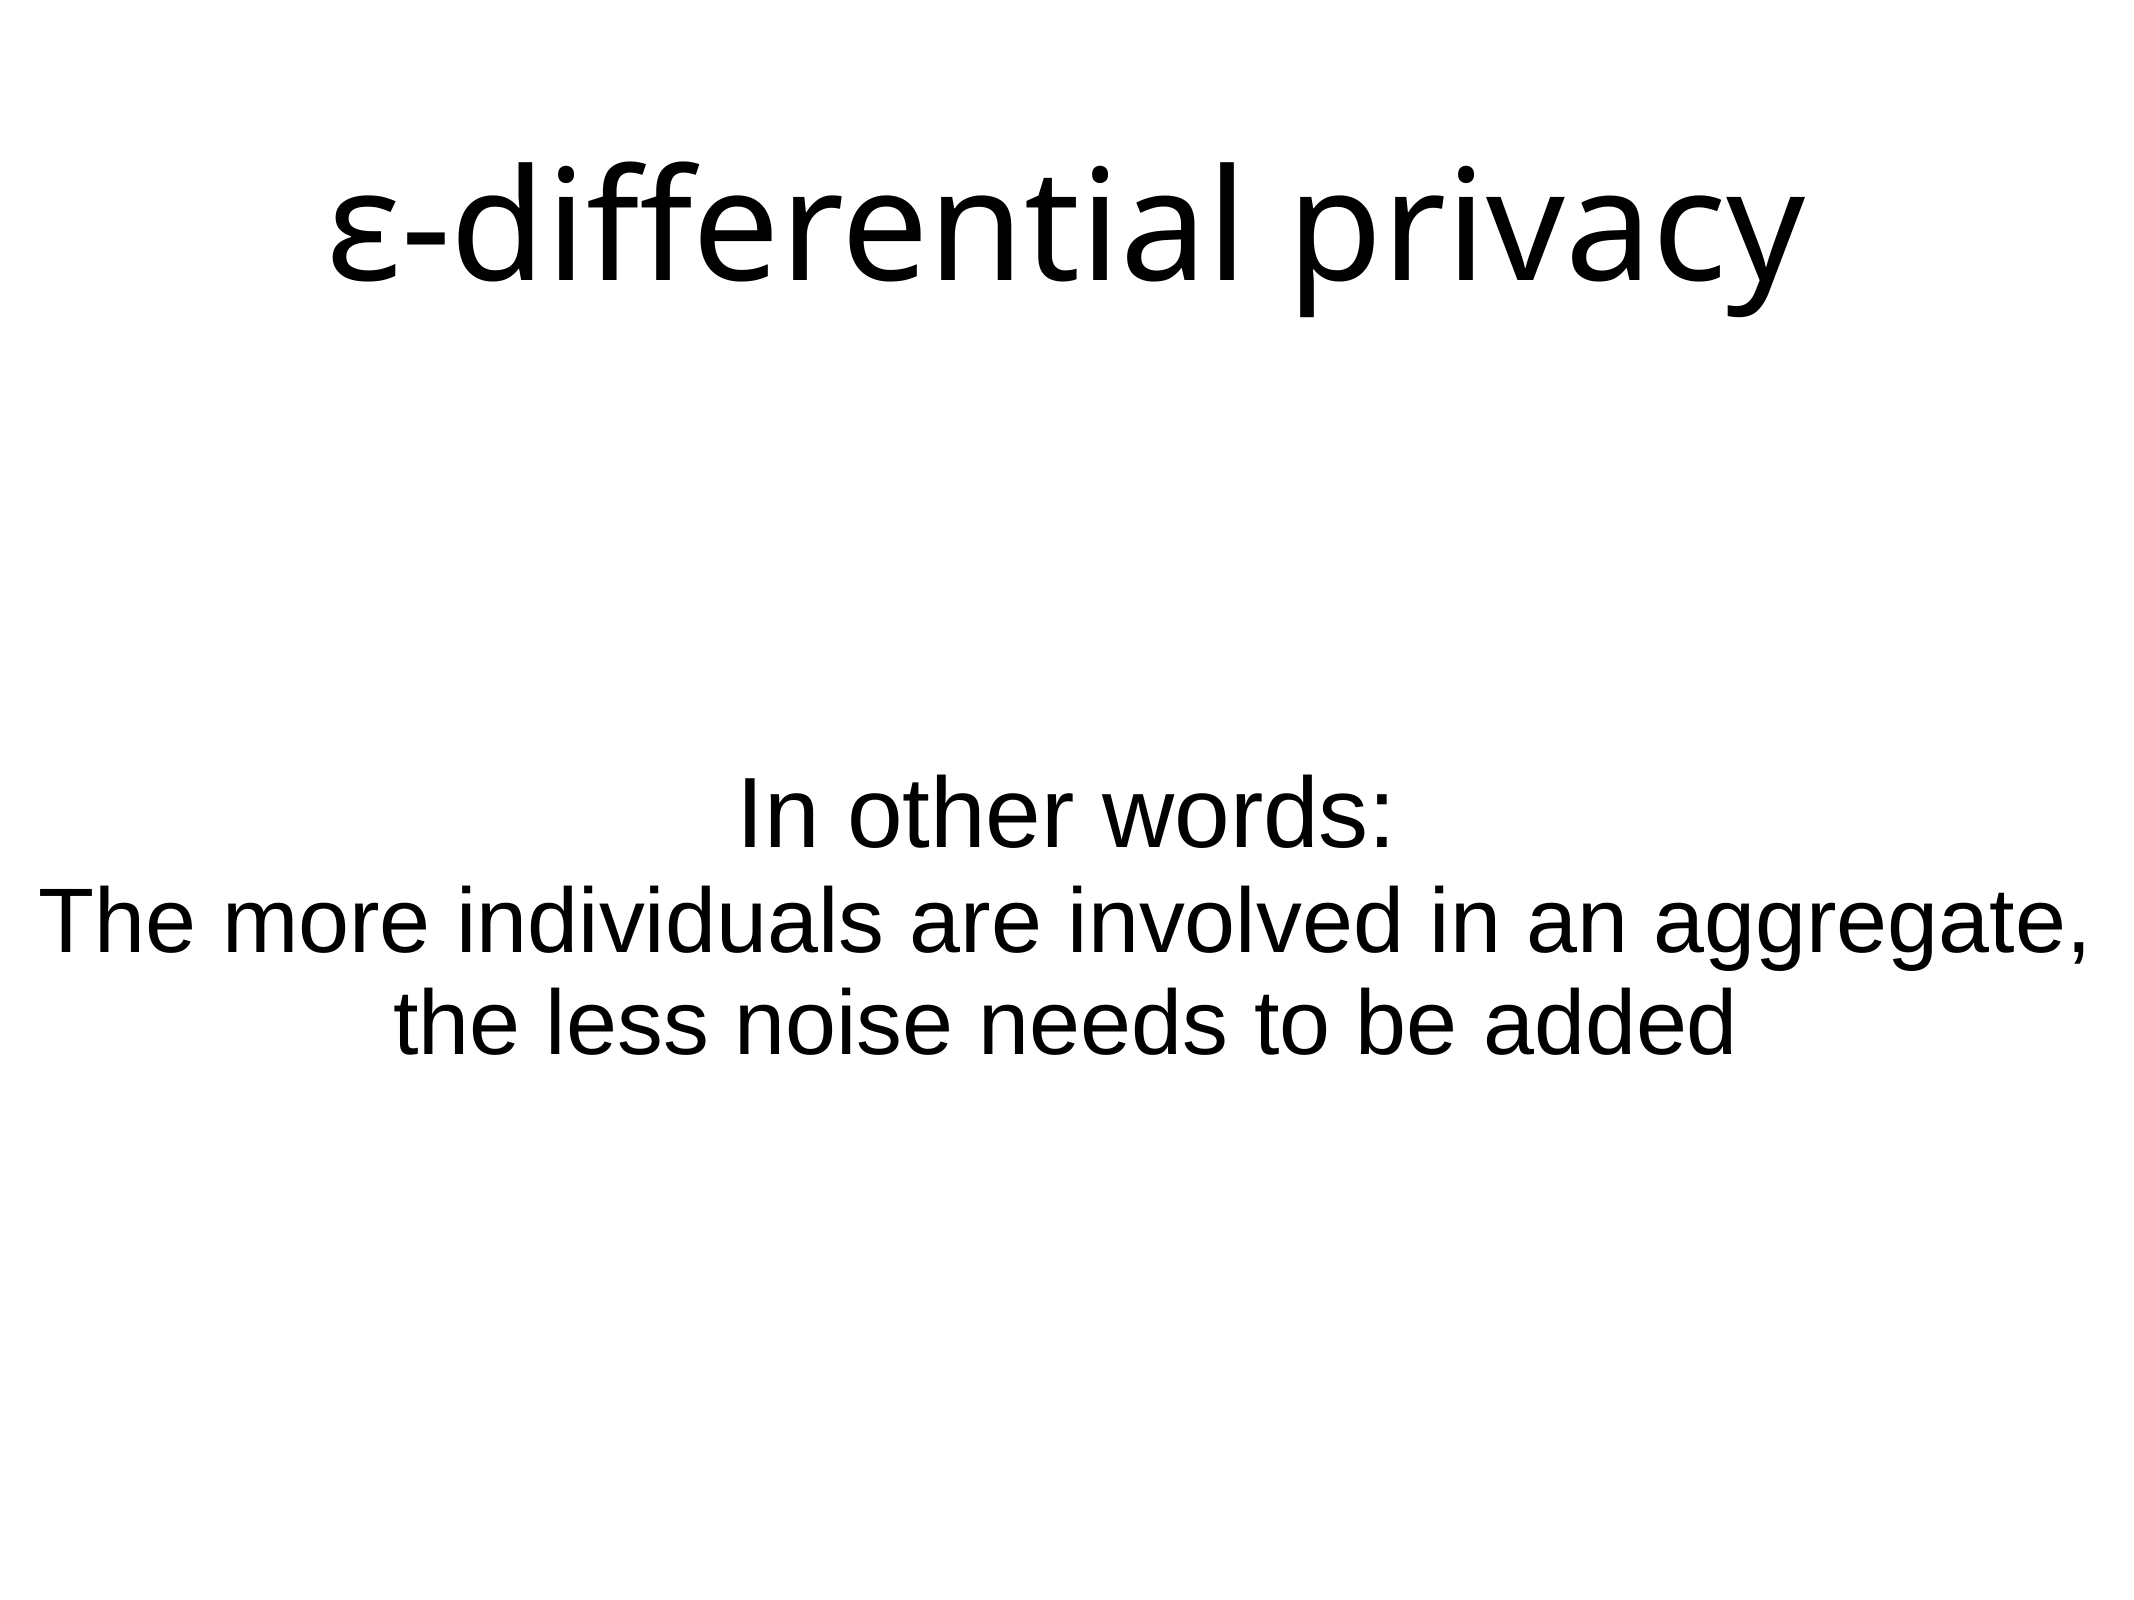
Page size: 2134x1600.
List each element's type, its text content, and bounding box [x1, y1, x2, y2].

title ε-differential privacy [156, 41, 1978, 396]
text_box In other words: The more individuals are involved in an aggregate, the less noise needs to be added [0, 750, 2134, 1227]
